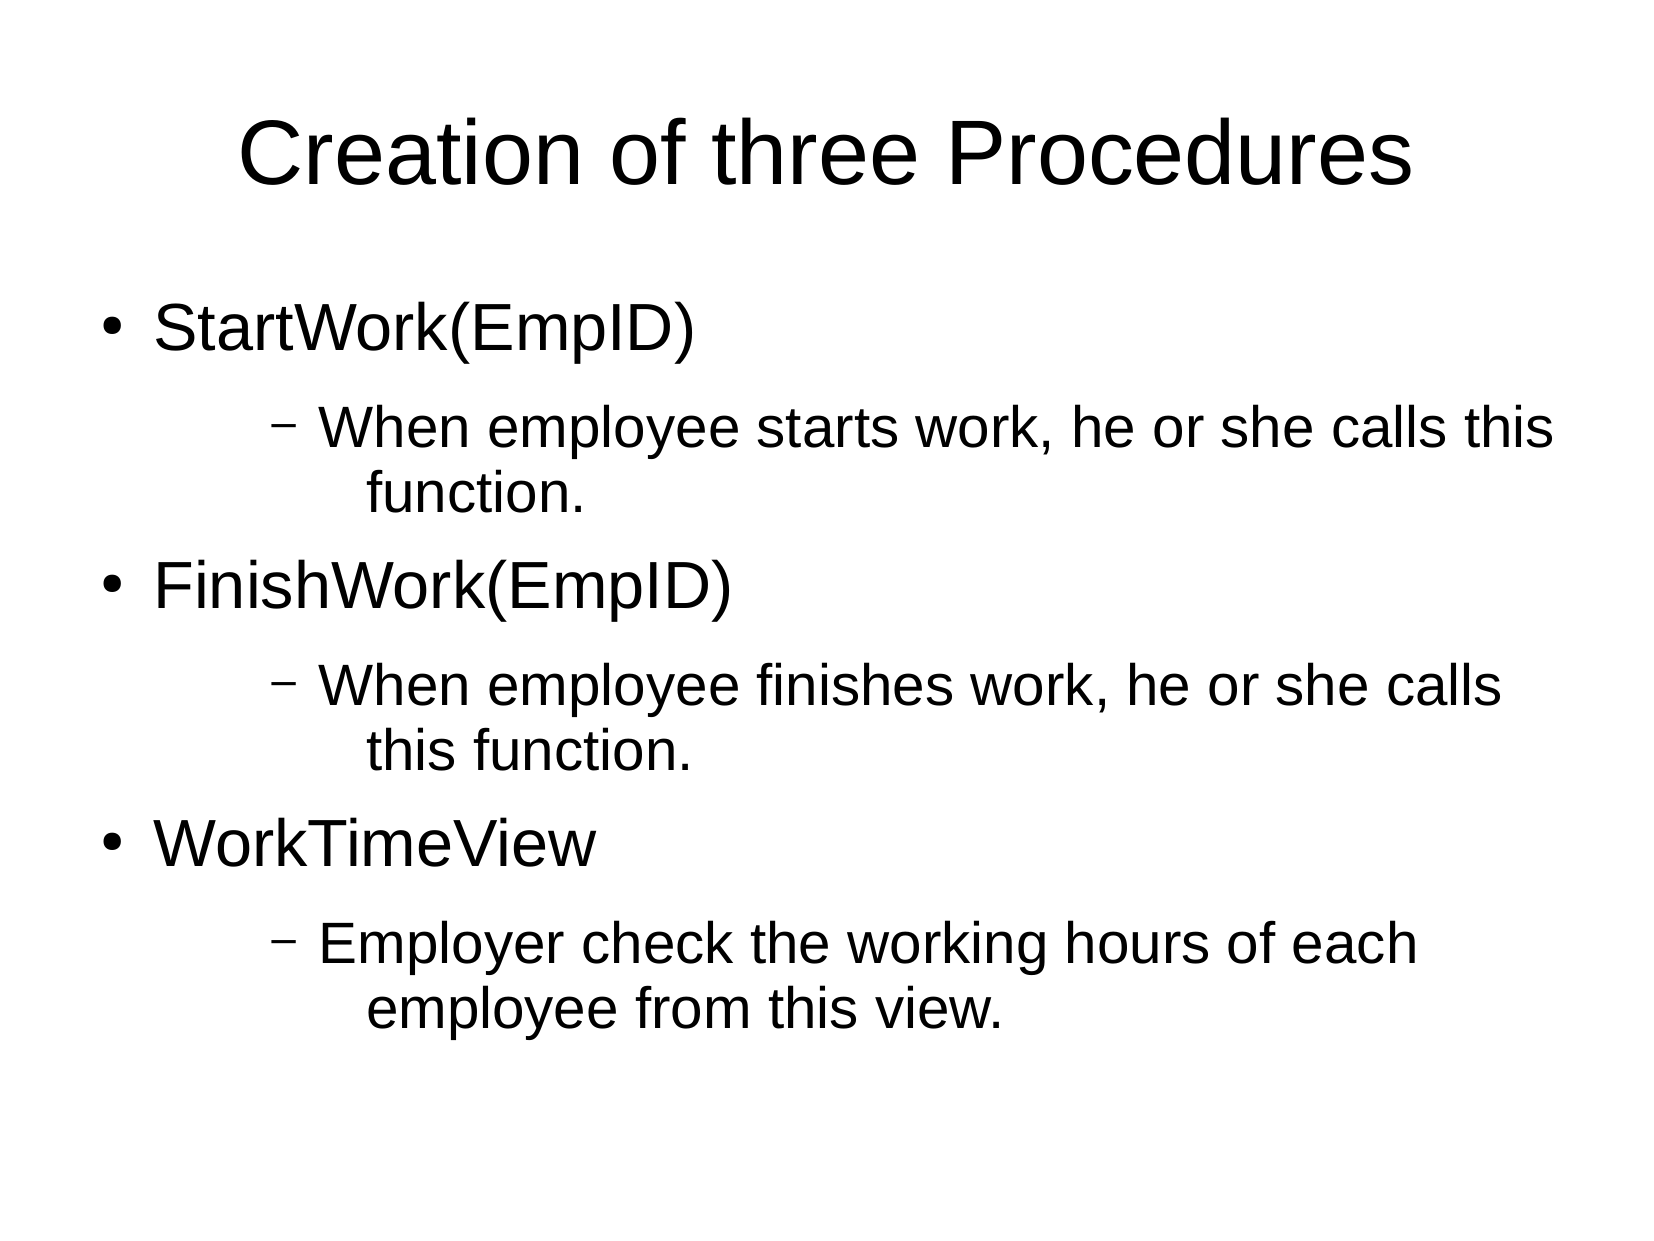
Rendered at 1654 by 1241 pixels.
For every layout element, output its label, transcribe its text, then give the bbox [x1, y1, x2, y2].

title Creation of three Procedures [82, 56, 1571, 250]
list StartWork(EmpID) When employee starts work, he or she calls this function. FinishWork(EmpID) When employee finishes work, he or she calls this function. WorkTimeView Employer check the working hours of each employee from this view. [82, 290, 1571, 1094]
